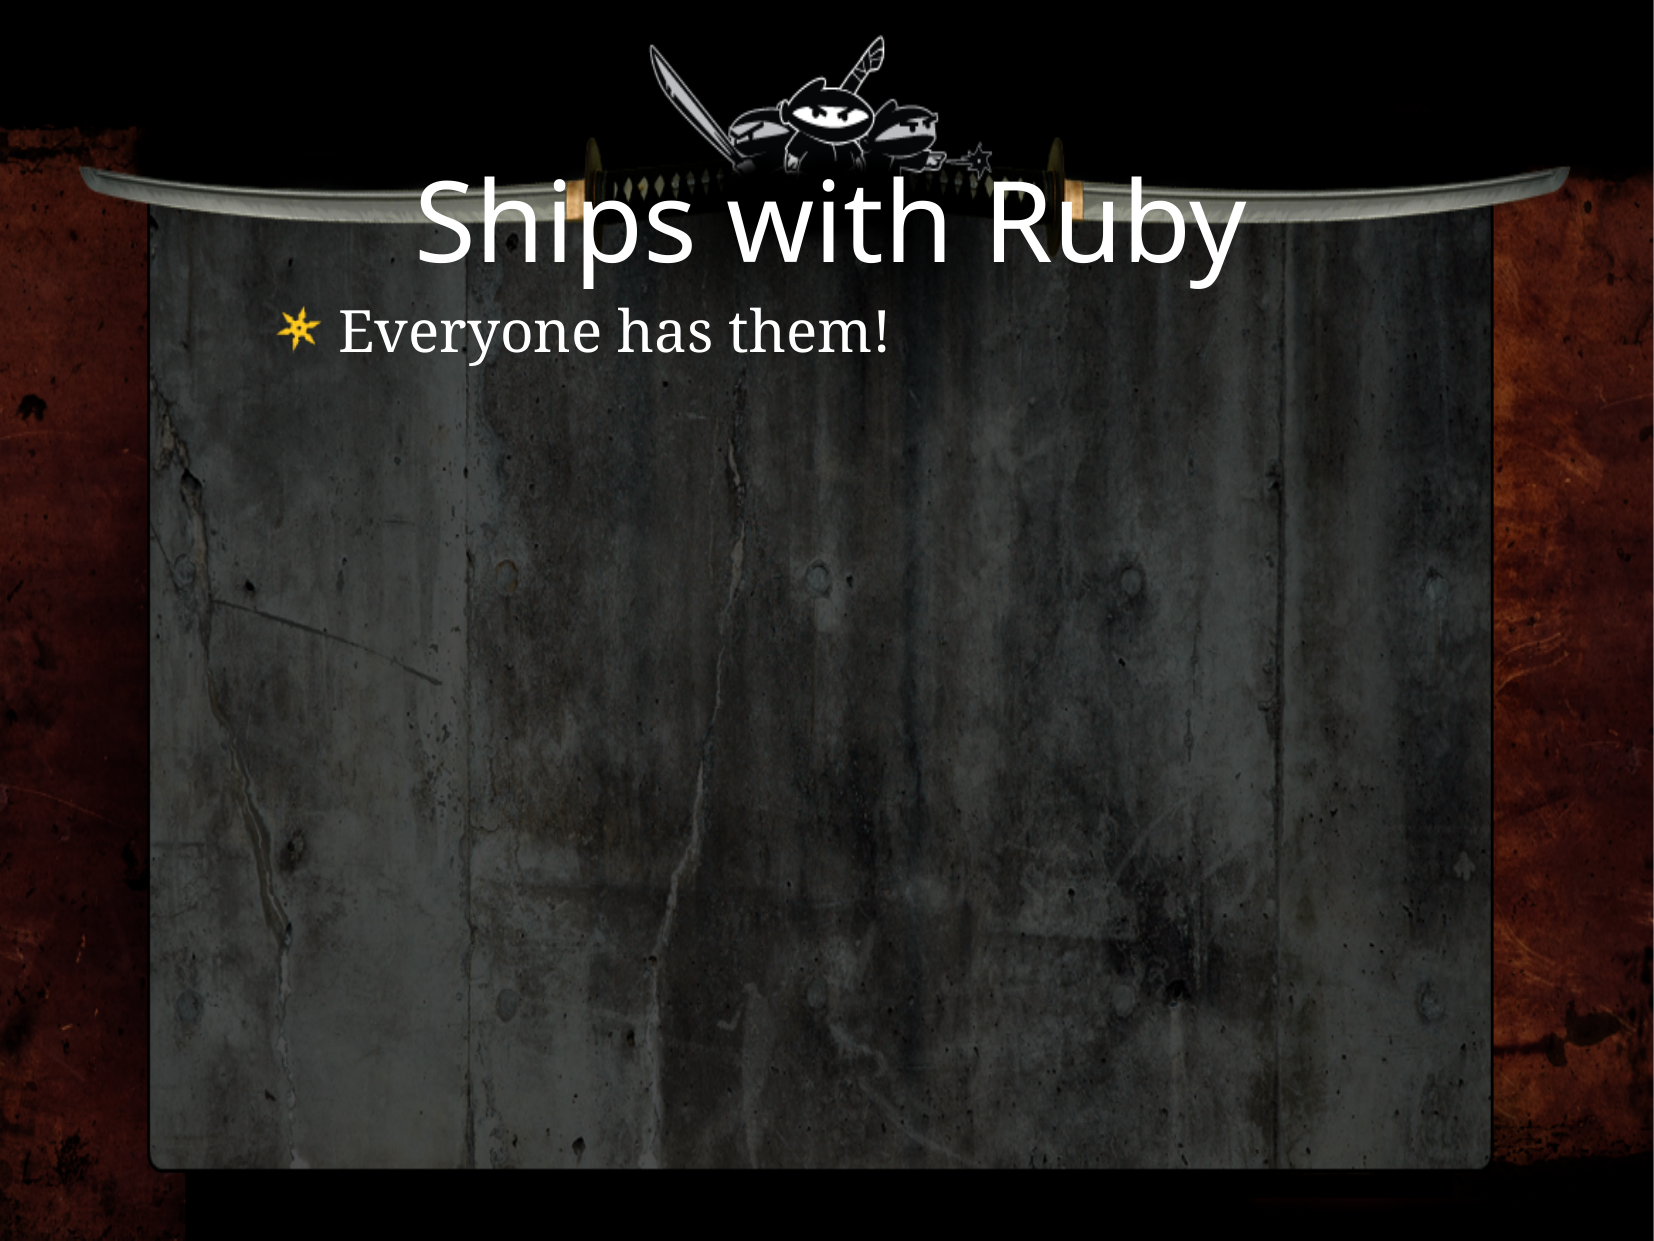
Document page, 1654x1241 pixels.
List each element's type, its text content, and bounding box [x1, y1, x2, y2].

picture [0, 0, 1654, 1241]
title Ships with Ruby [86, 154, 1576, 284]
list Everyone has them! [187, 290, 1501, 1109]
